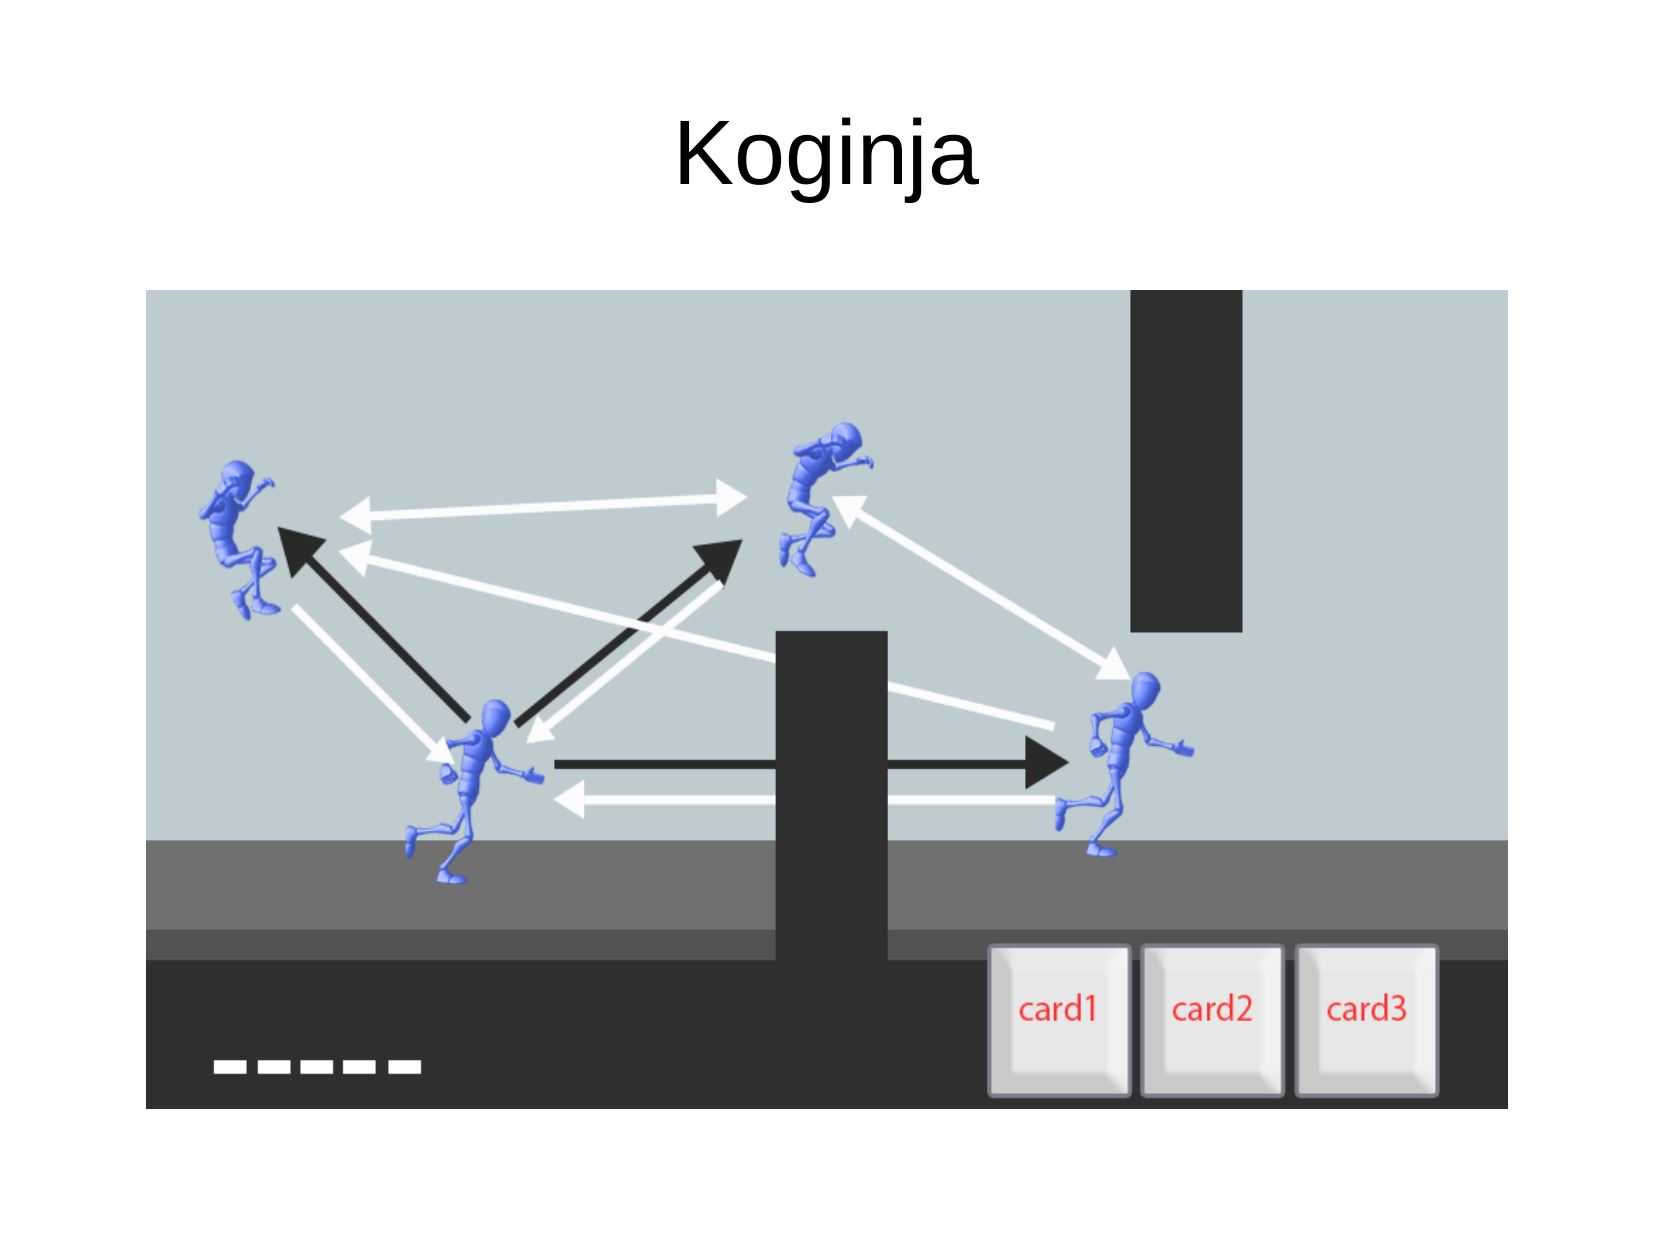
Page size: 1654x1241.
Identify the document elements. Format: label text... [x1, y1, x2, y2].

title Koginja [82, 49, 1571, 257]
picture [146, 290, 1508, 1109]
